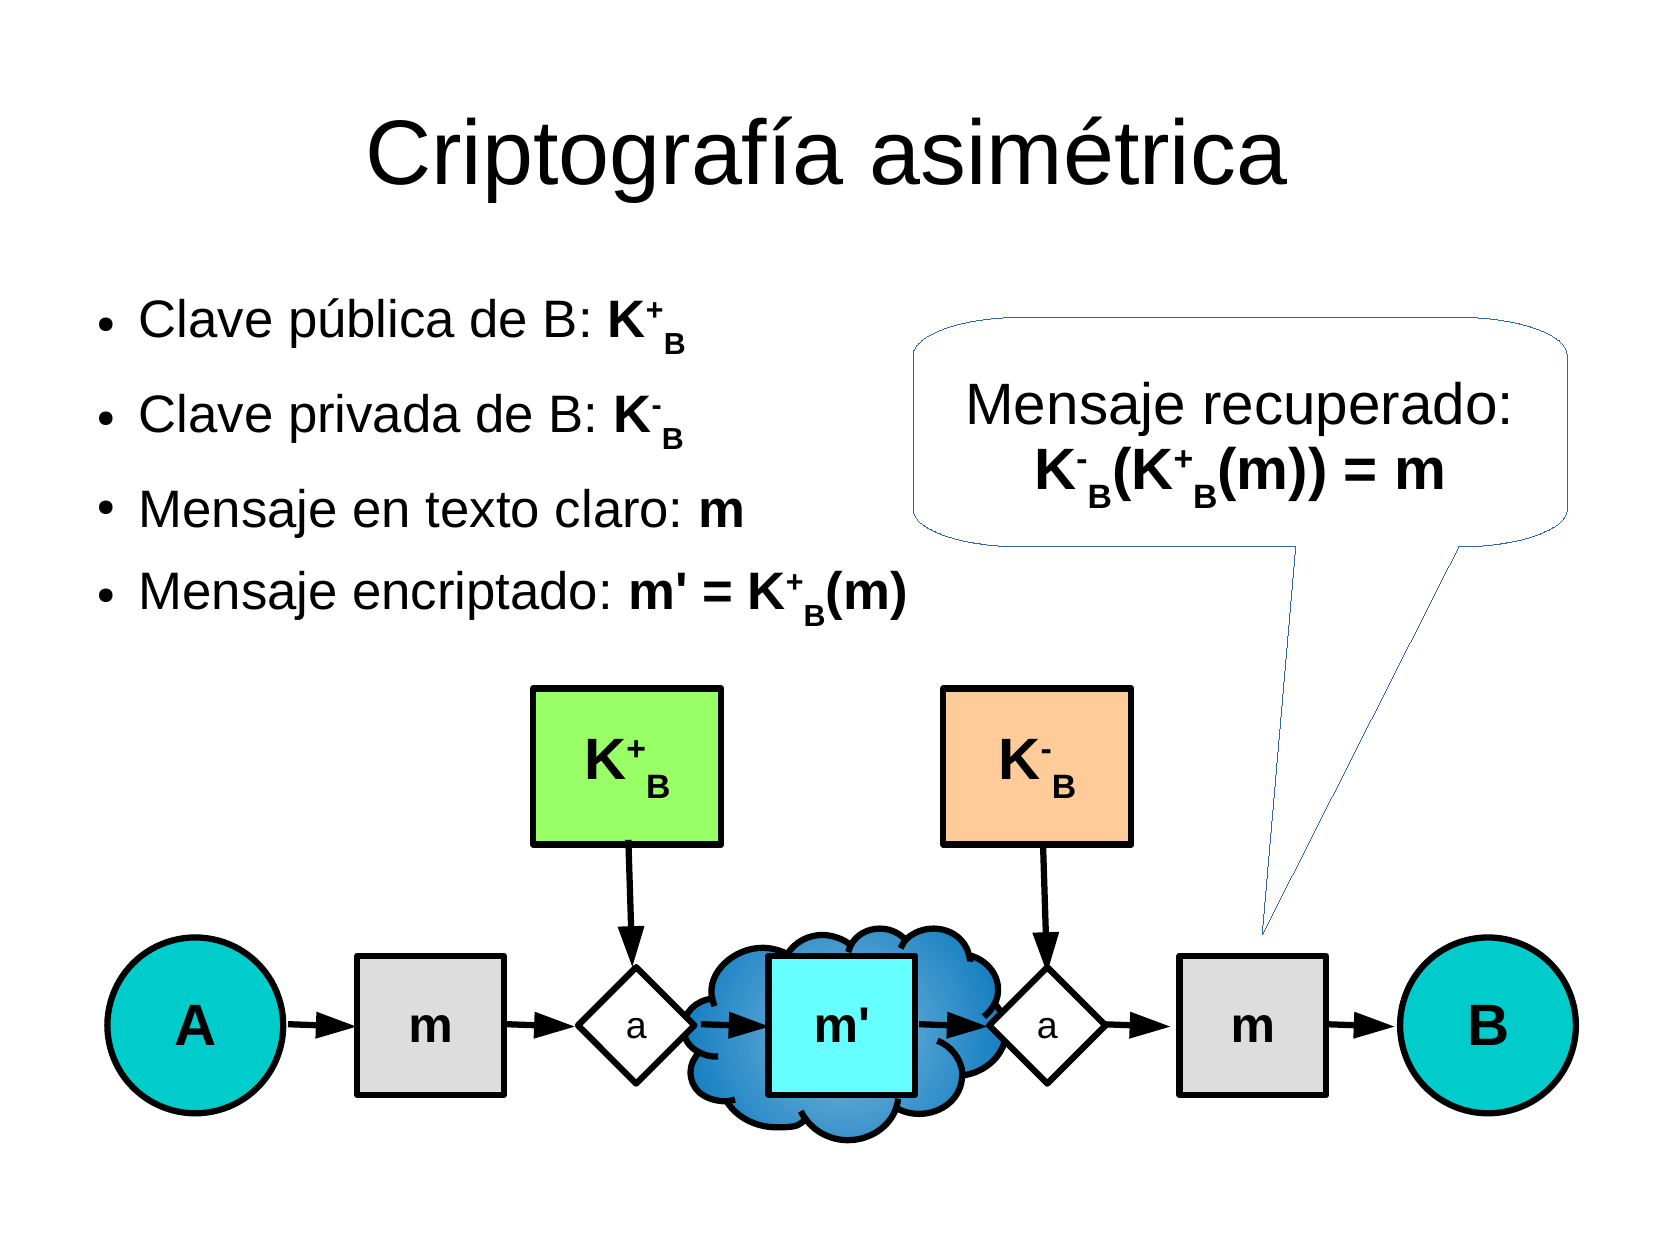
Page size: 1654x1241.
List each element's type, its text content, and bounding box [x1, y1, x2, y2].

text_box m [1179, 955, 1327, 1095]
title Criptografía asimétrica [82, 49, 1571, 257]
text_box [684, 928, 1005, 1141]
list Clave pública de B: K+B Clave privada de B: K-B Mensaje en texto claro: m Mensaje encriptado: m' = K+B(m) [82, 290, 1571, 634]
text_box B [1400, 937, 1576, 1114]
text_box m [357, 955, 504, 1095]
text_box A [107, 937, 284, 1114]
text_box K+B [533, 688, 722, 845]
text_box m' [768, 955, 915, 1095]
text_box K-B [943, 688, 1132, 845]
text_box a [989, 968, 1103, 1084]
text_box a [577, 967, 695, 1084]
text_box Mensaje recuperado: K-B(K+B(m)) = m [913, 317, 1568, 935]
